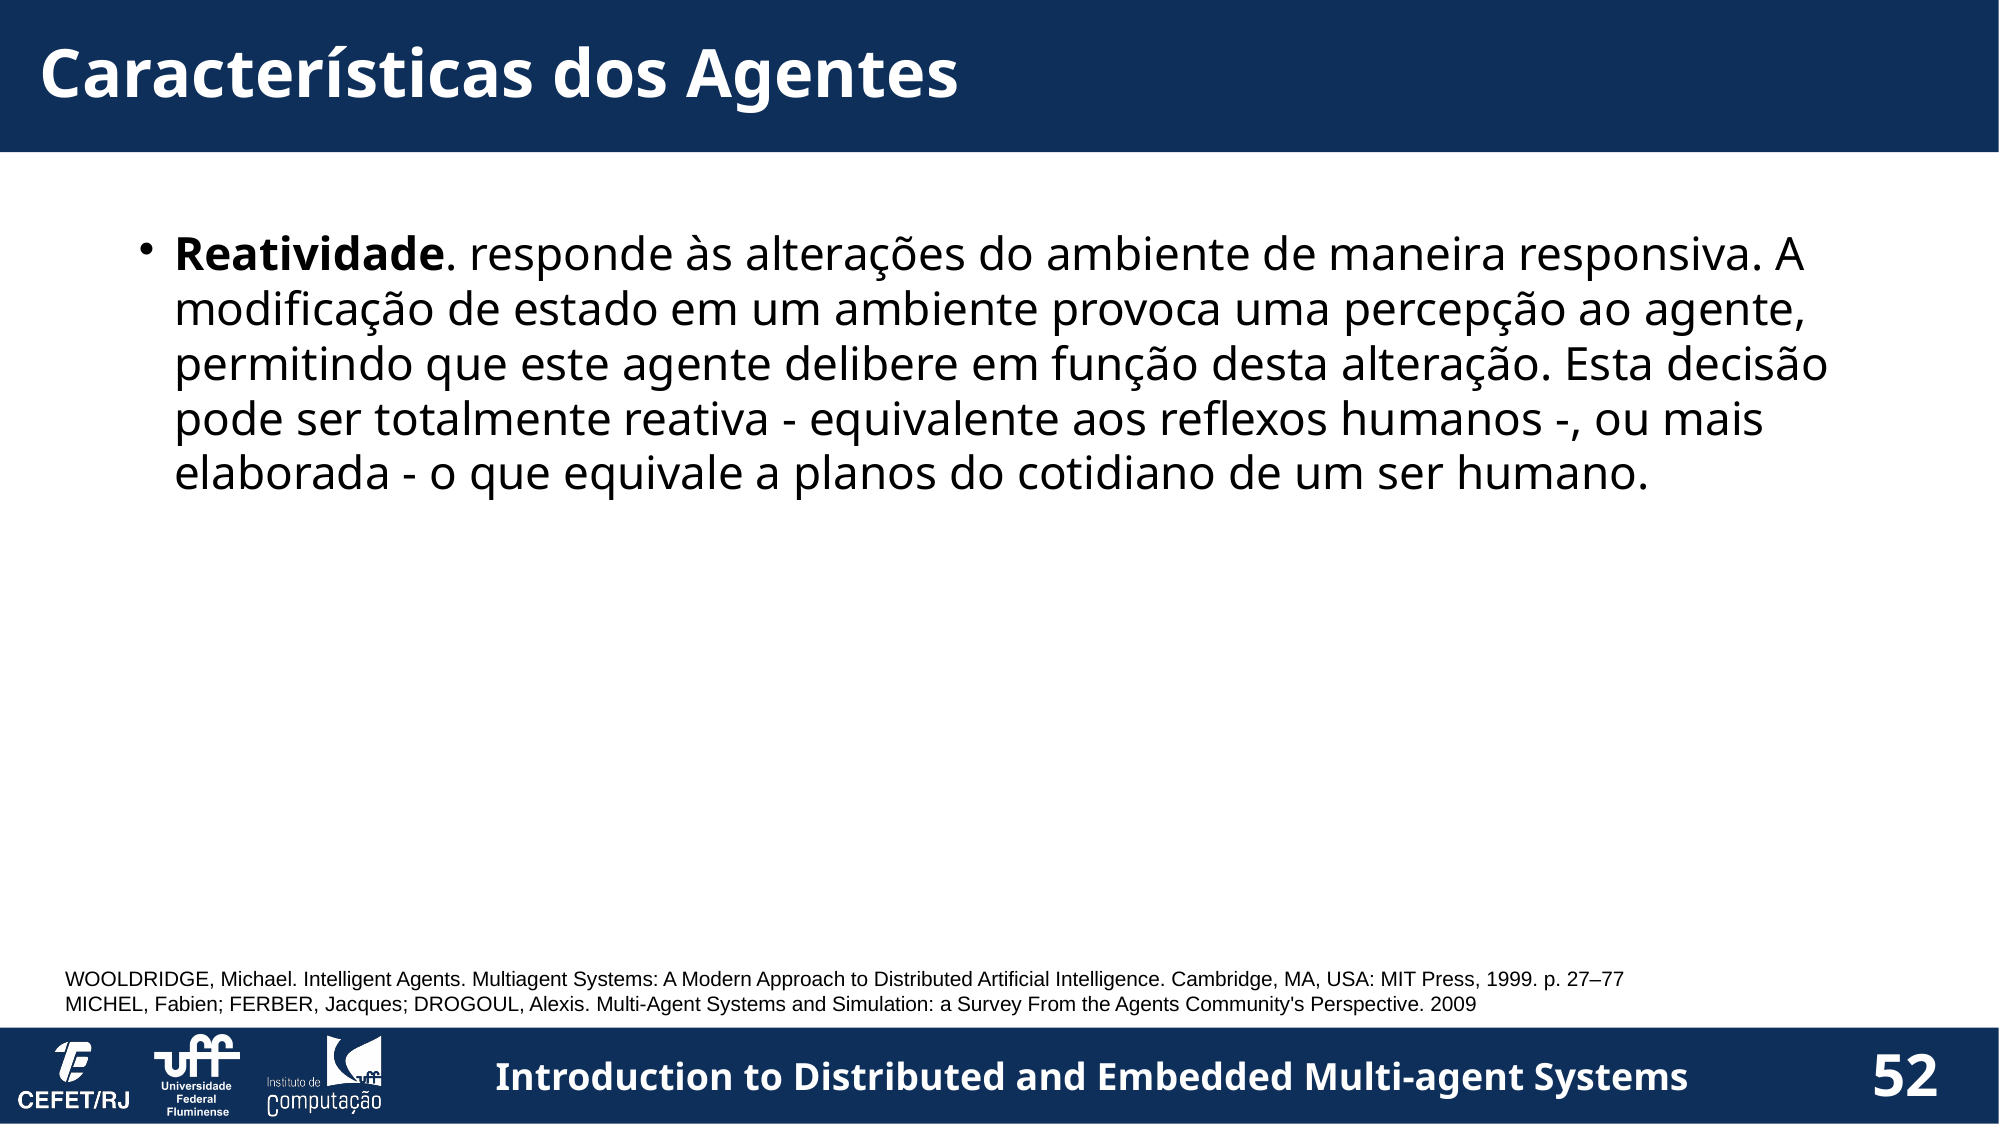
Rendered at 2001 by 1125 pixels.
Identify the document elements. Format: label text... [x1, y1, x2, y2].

picture [18, 1021, 129, 1125]
picture [153, 1033, 241, 1121]
picture [265, 1033, 383, 1117]
text_box Características dos Agentes [25, 23, 1999, 119]
text_box Reatividade. responde às alterações do ambiente de maneira responsiva. A modificação de estado em um ambiente provoca uma percepção ao agente, permitindo que este agente delibere em função desta alteração. Esta decisão pode ser totalmente reativa - equivalente aos reflexos humanos -, ou mais elaborada - o que equivale a planos do cotidiano de um ser humano. [88, 216, 1949, 507]
text_box WOOLDRIDGE, Michael. Intelligent Agents. Multiagent Systems: A Modern Approach to Distributed Artificial Intelligence. Cambridge, MA, USA: MIT Press, 1999. p. 27–77 MICHEL, Fabien; FERBER, Jacques; DROGOUL, Alexis. Multi-Agent Systems and Simulation: a Survey From the Agents Community's Perspective. 2009 [50, 958, 1969, 1024]
